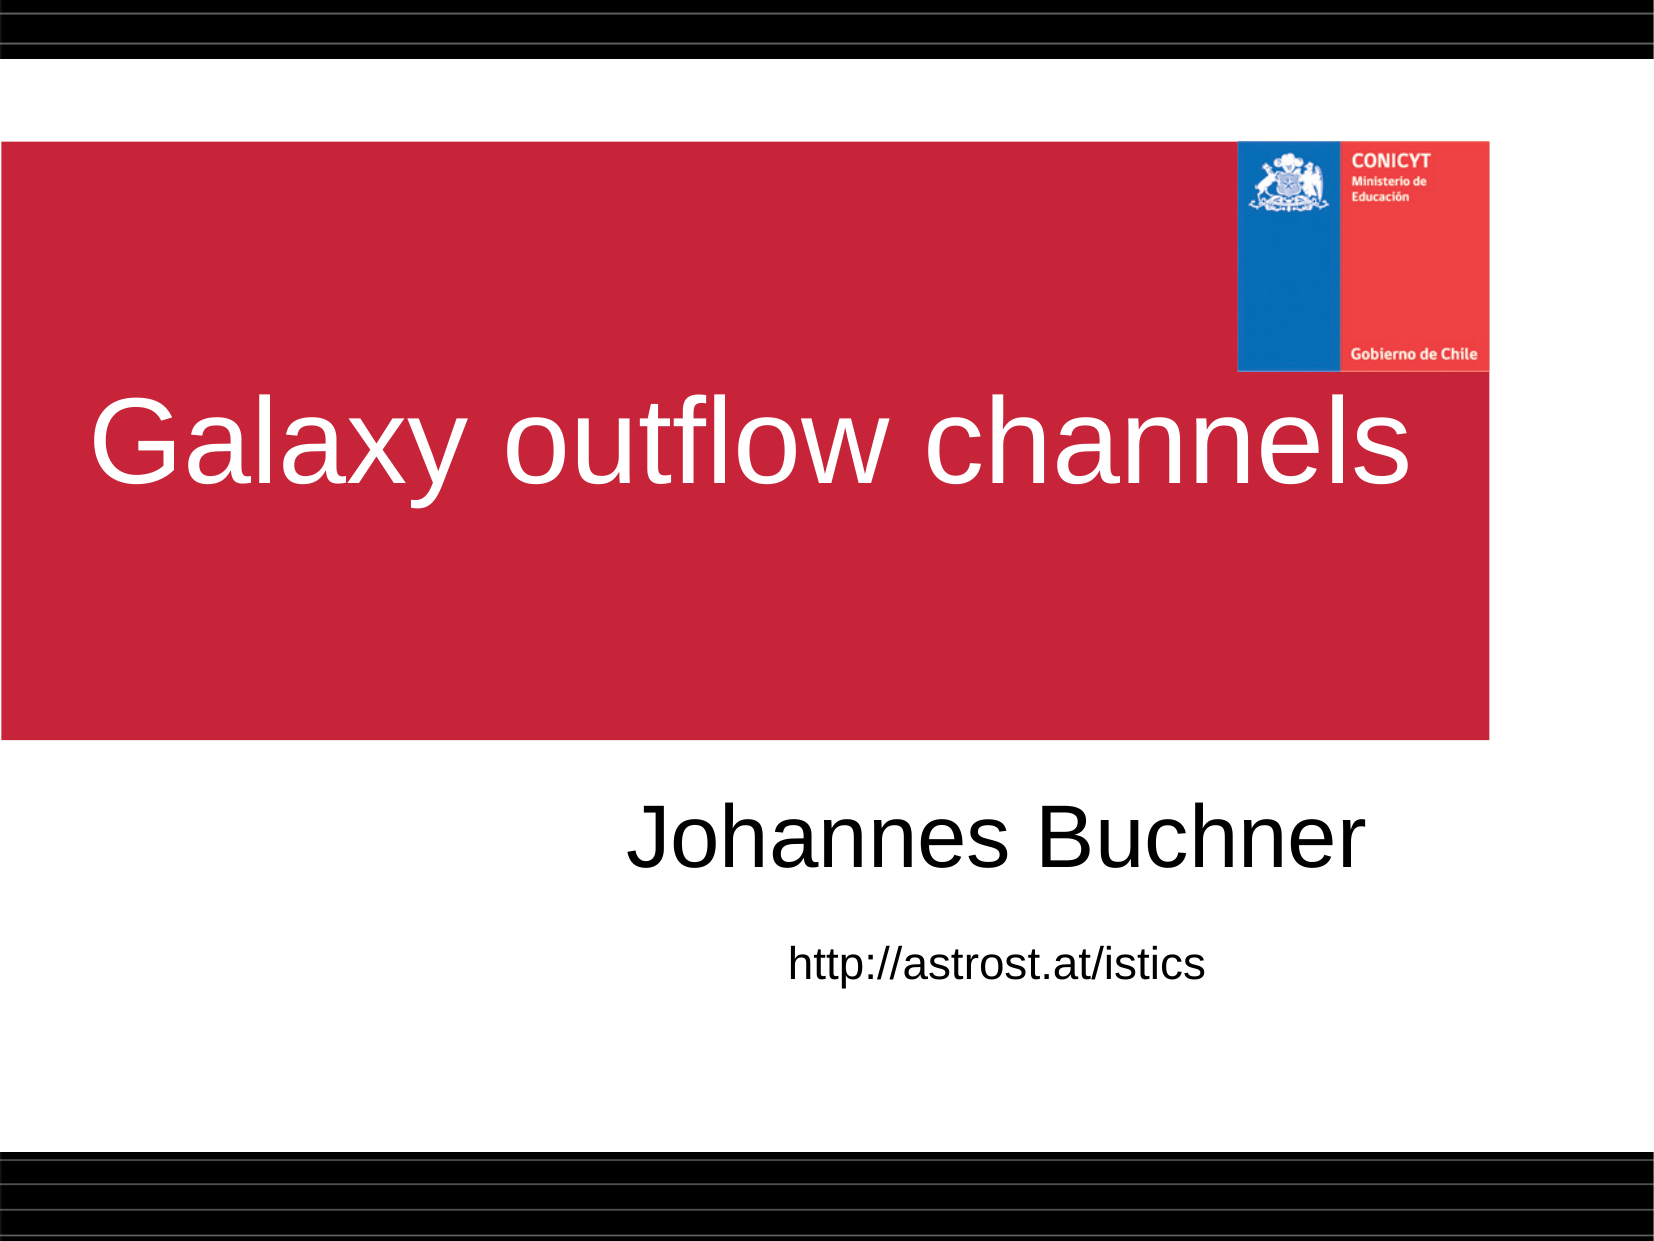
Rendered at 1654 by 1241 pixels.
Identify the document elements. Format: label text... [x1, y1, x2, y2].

picture [0, 0, 1654, 59]
subtitle Johannes Buchner http://astrost.at/istics [625, 787, 1489, 1071]
picture [1237, 141, 1490, 373]
picture [0, 1152, 1654, 1241]
title Galaxy outflow channels [1, 141, 1490, 741]
